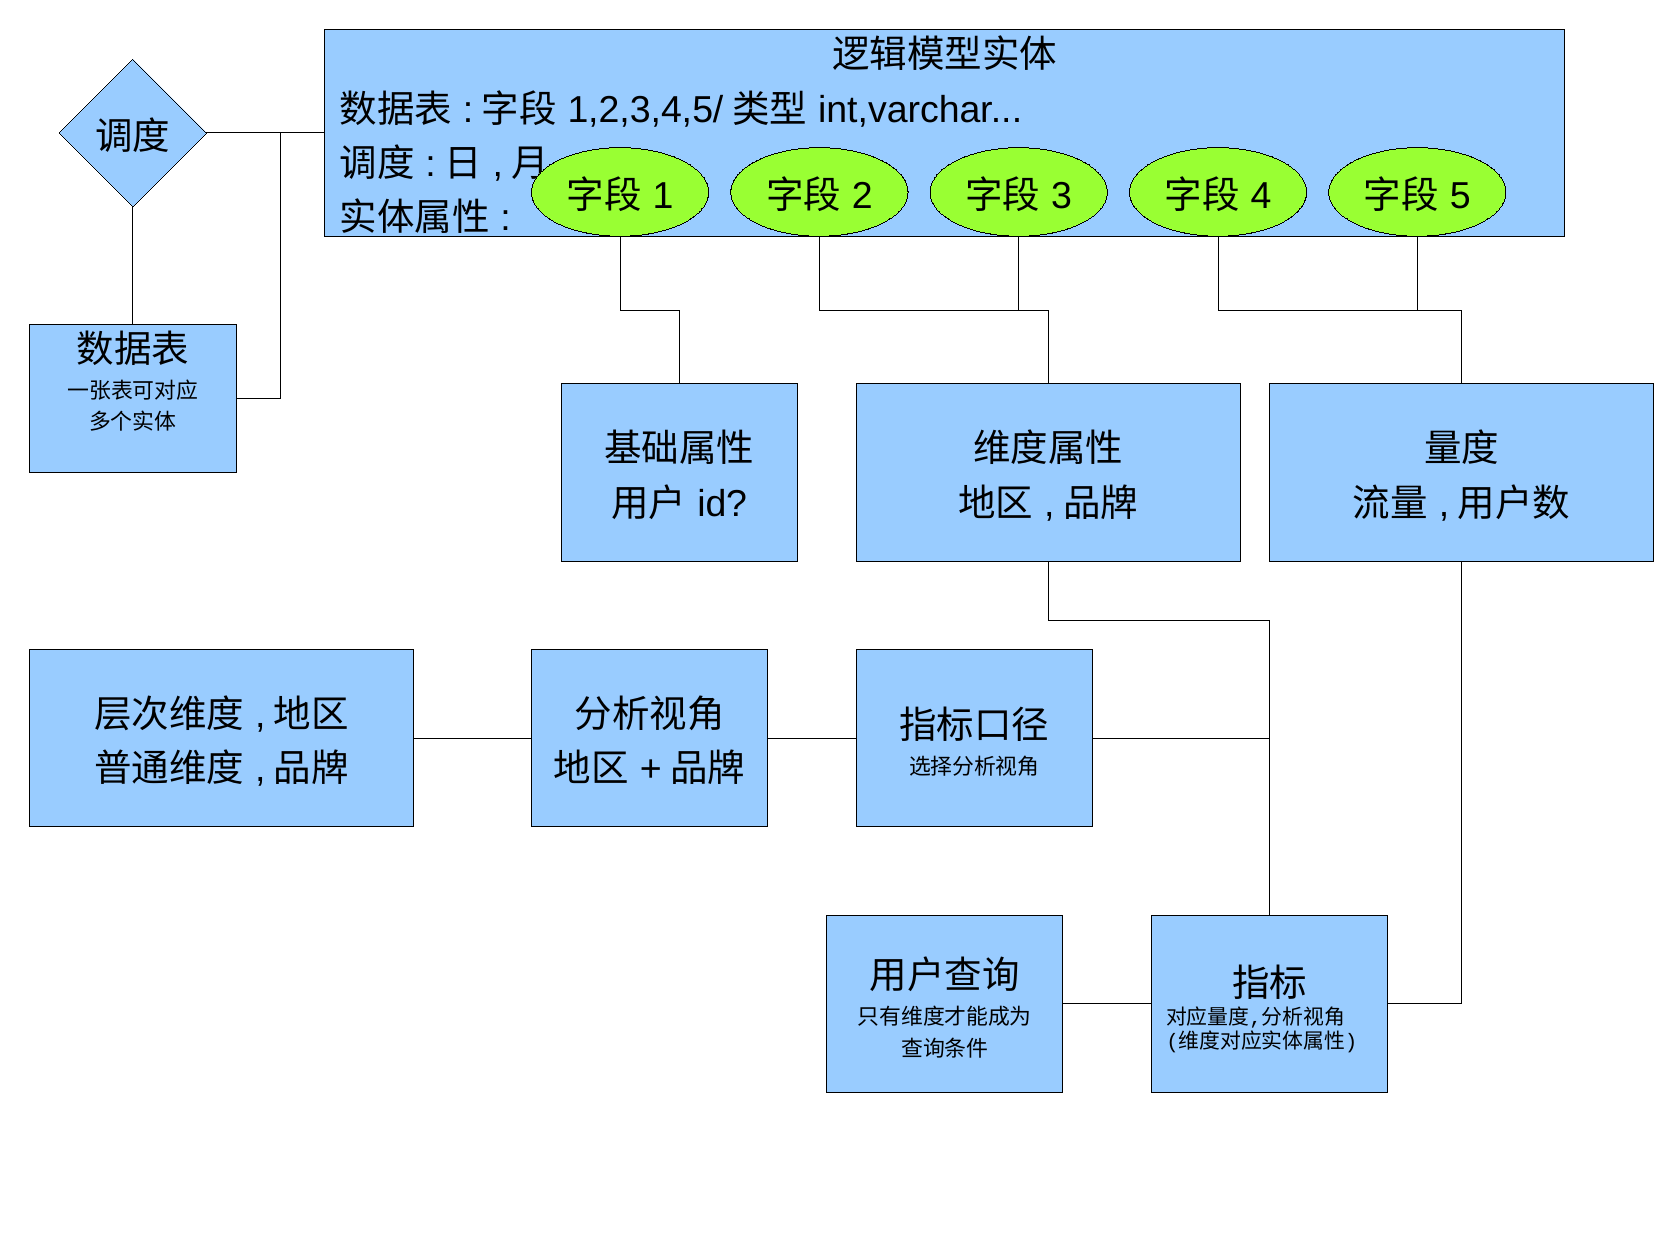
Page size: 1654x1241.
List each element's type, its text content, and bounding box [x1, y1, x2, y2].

text_box 分析视角 地区+品牌 [531, 649, 768, 827]
text_box 维度属性 地区,品牌 [856, 383, 1241, 562]
text_box 基础属性 用户id? [561, 383, 798, 562]
text_box 字段1 [531, 147, 709, 237]
text_box 用户查询 只有维度才能成为 查询条件 [826, 915, 1063, 1093]
text_box 字段5 [1328, 147, 1506, 237]
text_box 字段2 [730, 147, 909, 237]
text_box 层次维度,地区 普通维度,品牌 [29, 649, 414, 827]
text_box 逻辑模型实体 数据表:字段1,2,3,4,5/类型int,varchar... 调度:日,月 实体属性: [324, 29, 1565, 237]
text_box 字段3 [930, 147, 1108, 237]
text_box 调度 [59, 59, 207, 207]
text_box 指标口径 选择分析视角 [856, 649, 1093, 827]
text_box 字段4 [1129, 147, 1307, 237]
text_box 指标 对应量度,分析视角 (维度对应实体属性) [1151, 915, 1388, 1093]
text_box 量度 流量,用户数 [1269, 383, 1654, 562]
text_box 数据表 一张表可对应 多个实体 [29, 324, 237, 473]
